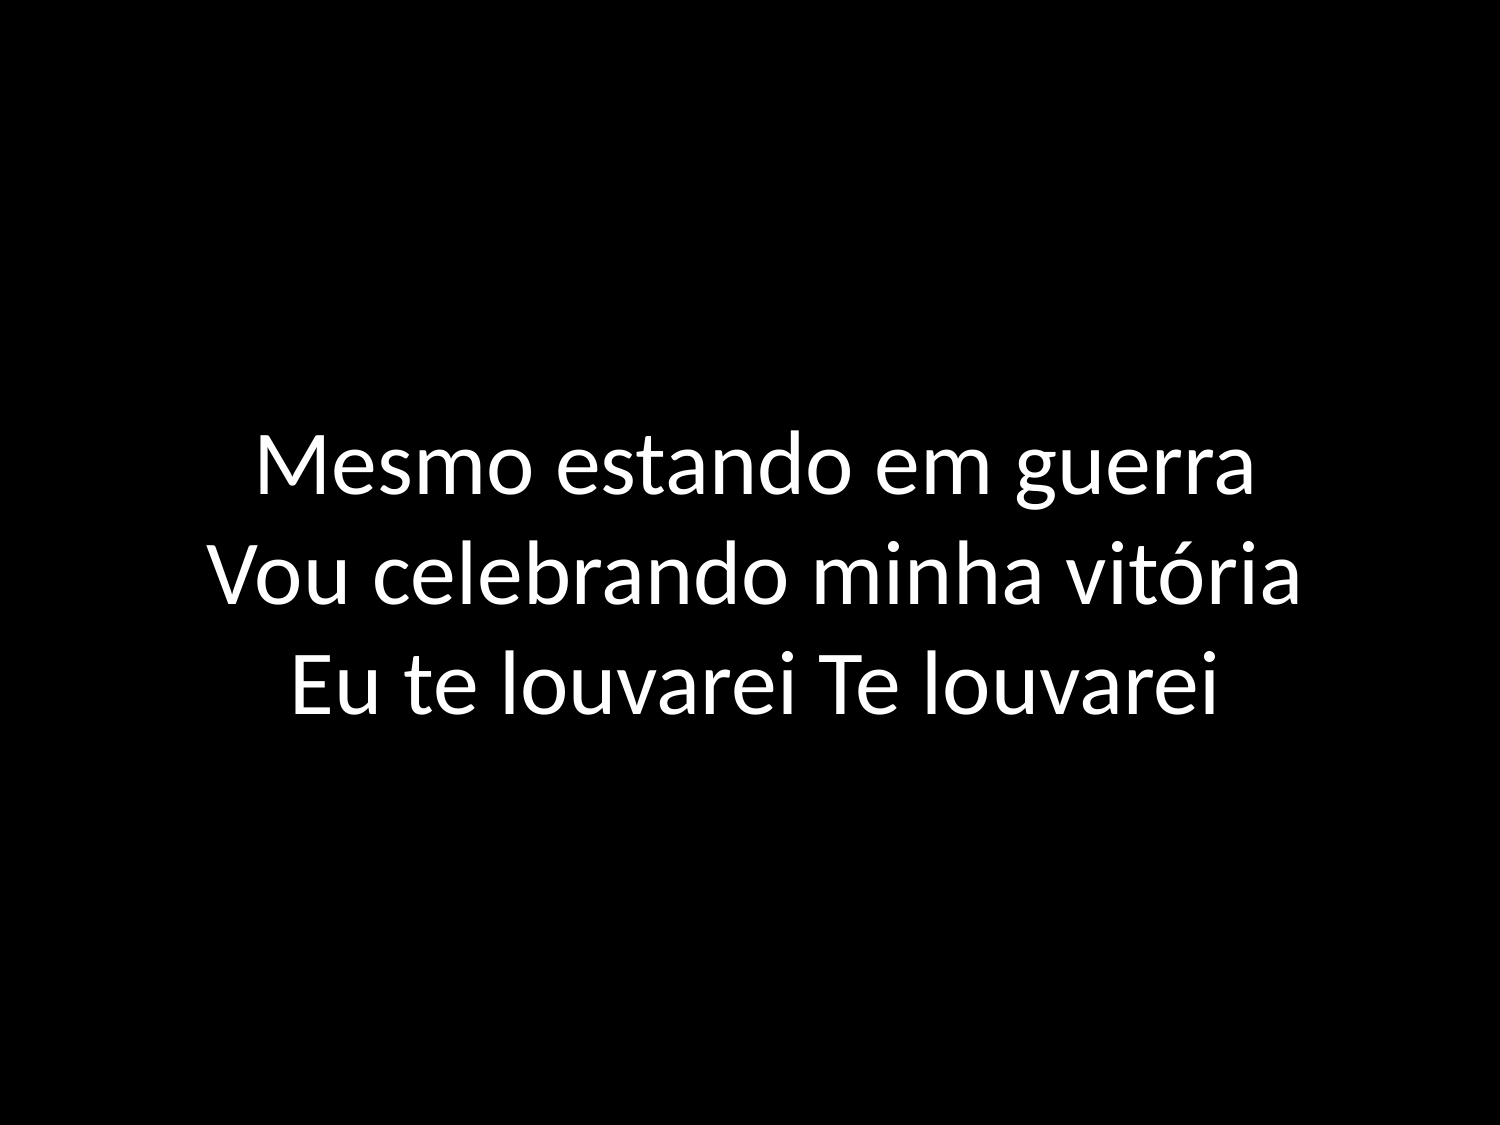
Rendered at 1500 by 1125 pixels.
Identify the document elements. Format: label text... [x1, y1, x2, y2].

title Mesmo estando em guerra Vou celebrando minha vitória Eu te louvarei Te louvarei [58, 45, 1454, 1090]
